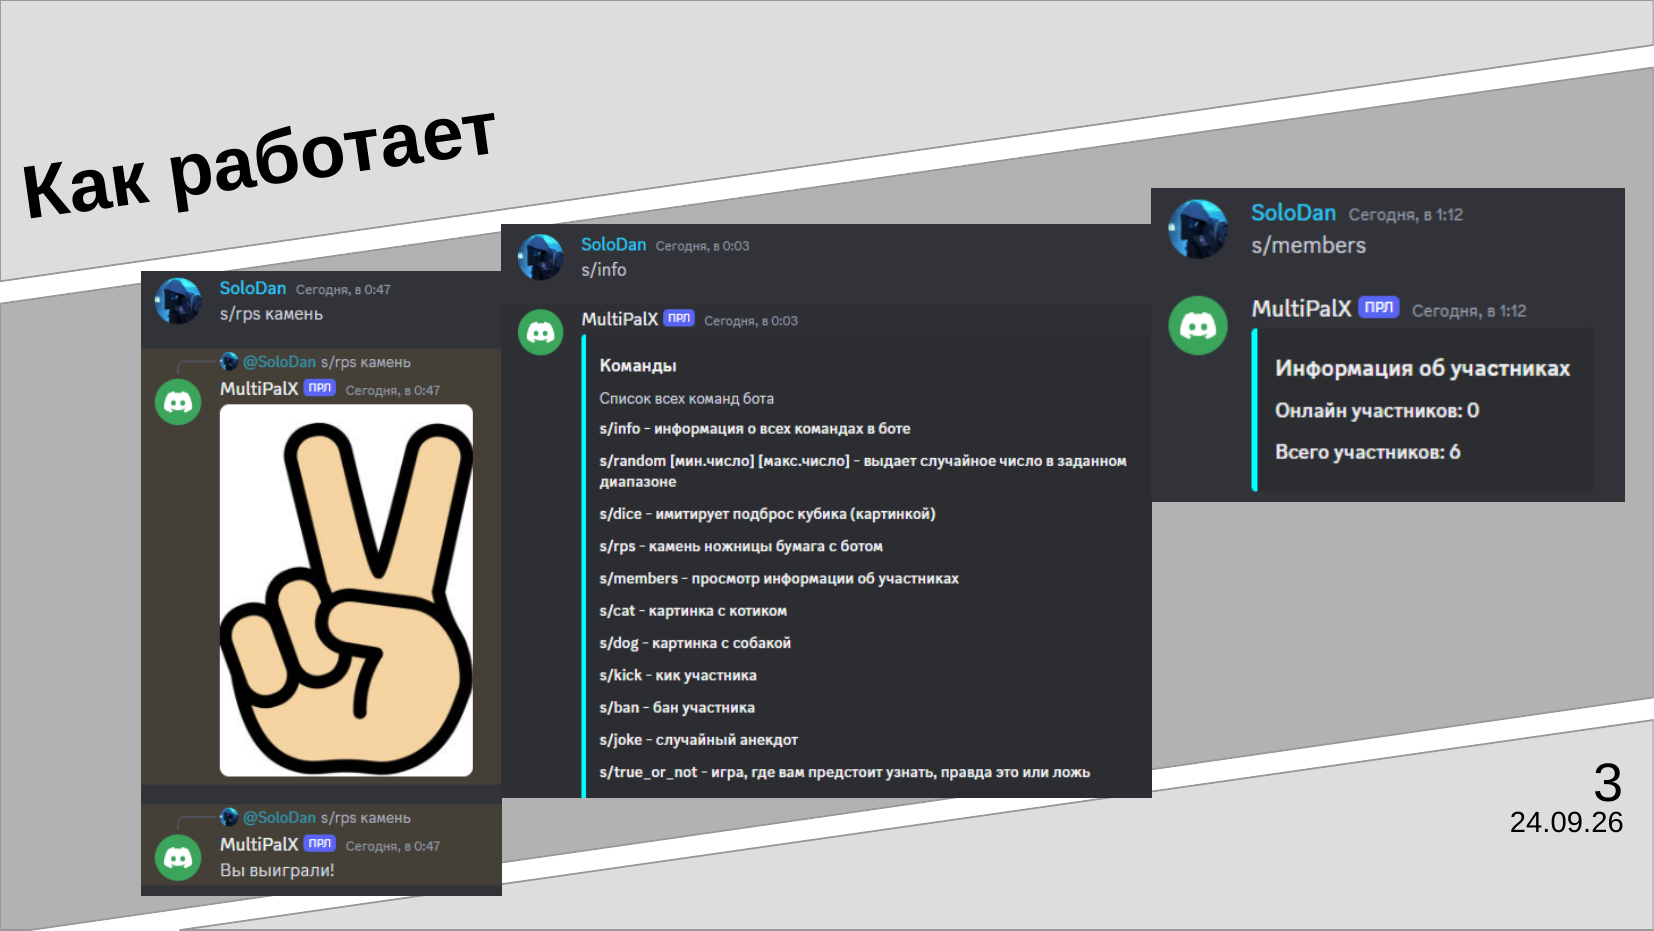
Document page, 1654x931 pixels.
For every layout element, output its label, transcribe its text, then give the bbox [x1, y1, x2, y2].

picture [141, 188, 1625, 896]
title Как работает [11, 0, 1496, 272]
